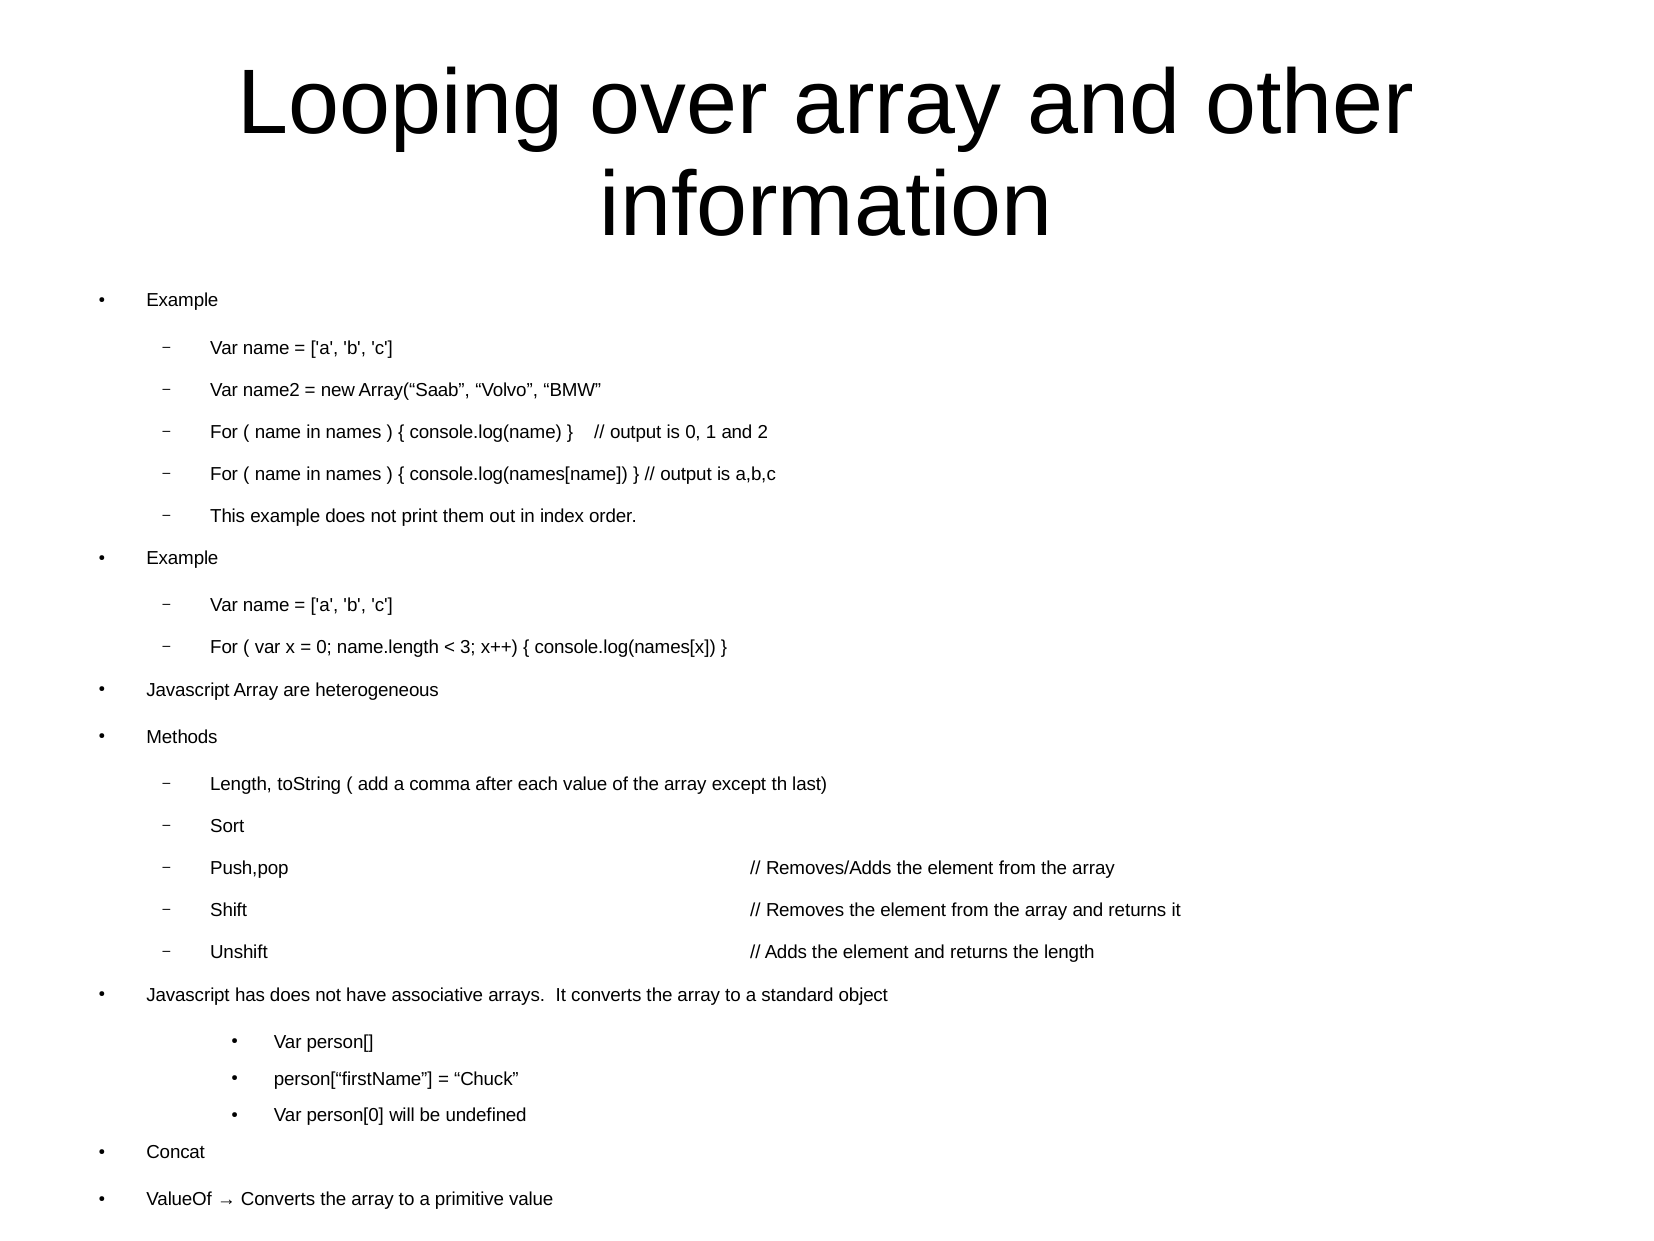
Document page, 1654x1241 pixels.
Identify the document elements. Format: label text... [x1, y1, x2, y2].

title Looping over array and other information [82, 49, 1571, 257]
list Example Var name = ['a', 'b', 'c'] Var name2 = new Array(“Saab”, “Volvo”, “BMW” For ( name in names ) { console.log(name) } // output is 0, 1 and 2 For ( name in names ) { console.log(names[name]) } // output is a,b,c This example does not print them out in index order. Example Var name = ['a', 'b', 'c'] For ( var x = 0; name.length < 3; x++) { console.log(names[x]) } Javascript Array are heterogeneous Methods Length, toString ( add a comma after each value of the array except th last) Sort Push,pop // Removes/Adds the element from the array Shift // Removes the element from the array and returns it Unshift // Adds the element and returns the length Javascript has does not have associative arrays. It converts the array to a standard object Var person[] person[“firstName”] = “Chuck” Var person[0] will be undefined Concat ValueOf → Converts the array to a primitive value [82, 290, 1571, 1216]
